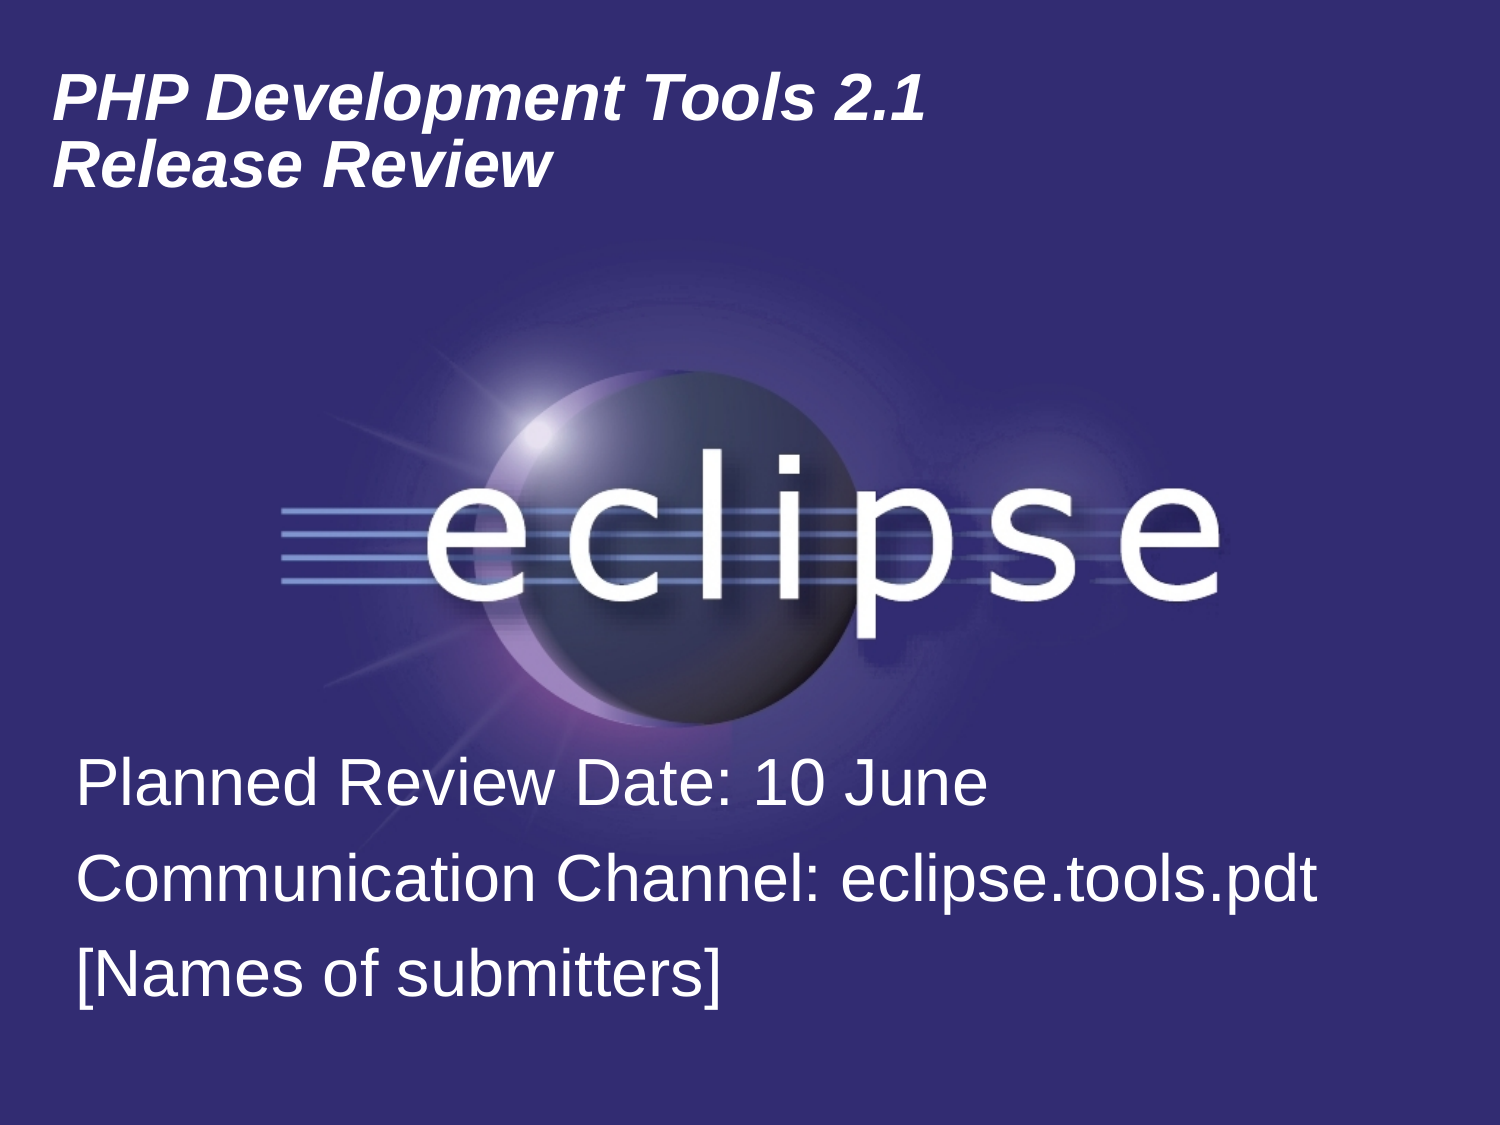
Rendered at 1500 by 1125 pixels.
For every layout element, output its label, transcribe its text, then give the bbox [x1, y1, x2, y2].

picture [0, 0, 1500, 1125]
subtitle Planned Review Date: 10 June Communication Channel: eclipse.tools.pdt [Names of submitters] [75, 744, 1425, 1011]
title PHP Development Tools 2.1 Release Review [37, 58, 1417, 316]
